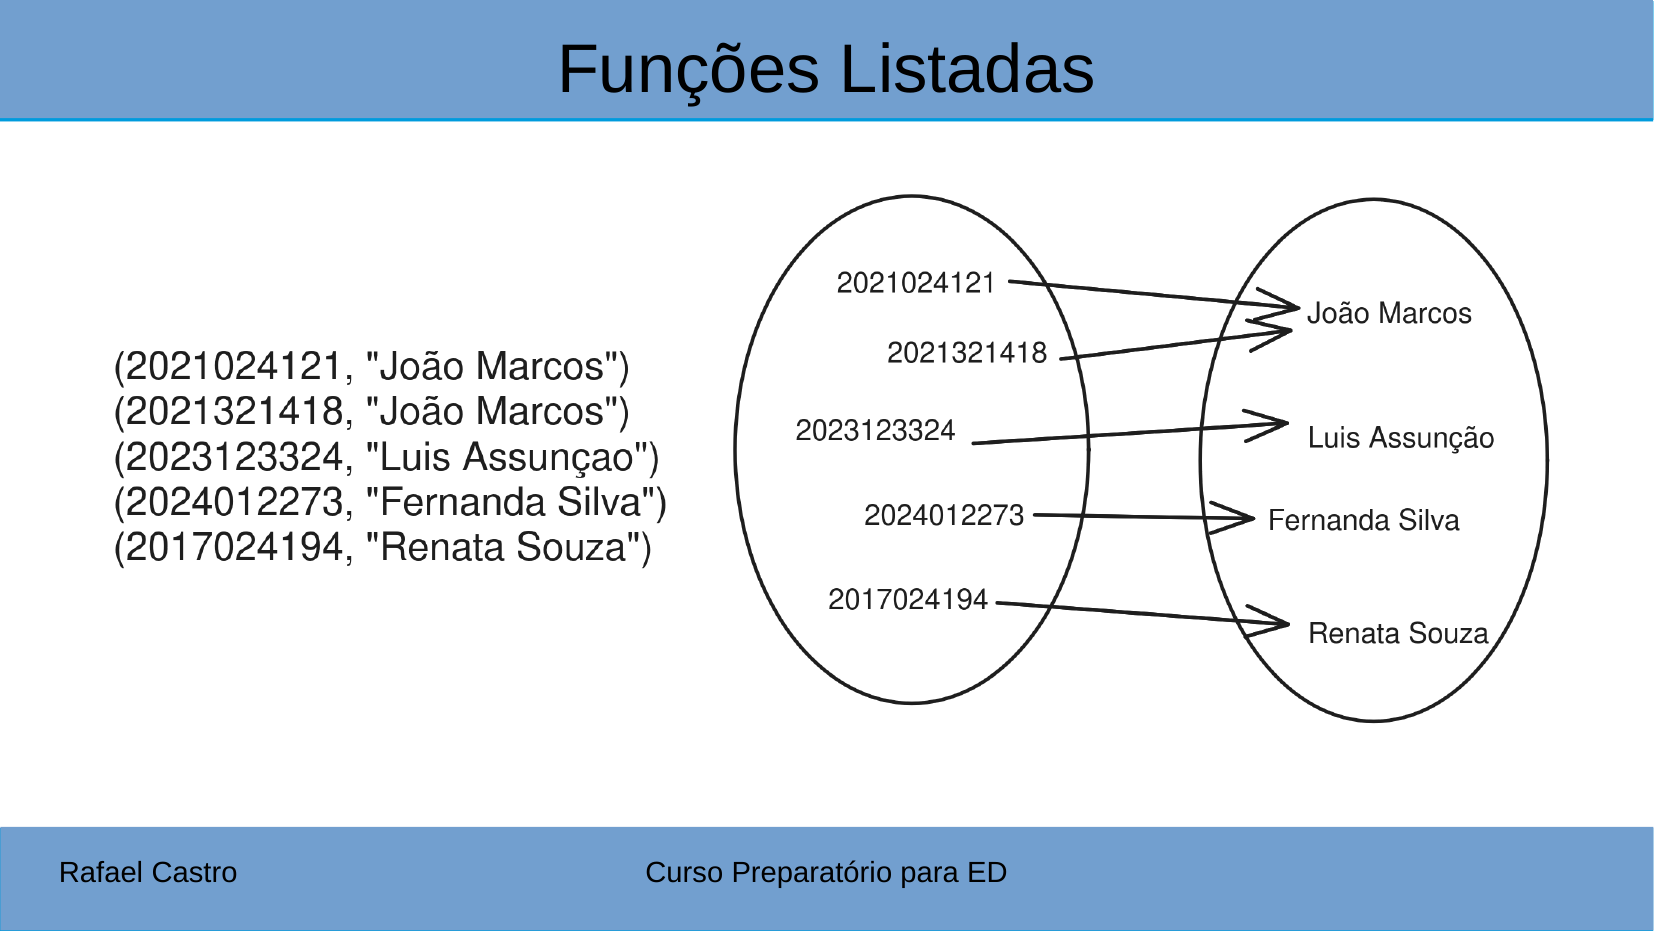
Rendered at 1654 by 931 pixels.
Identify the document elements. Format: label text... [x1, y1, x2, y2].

picture [88, 324, 692, 599]
picture [717, 178, 1565, 739]
title Funções Listadas [59, 29, 1595, 108]
